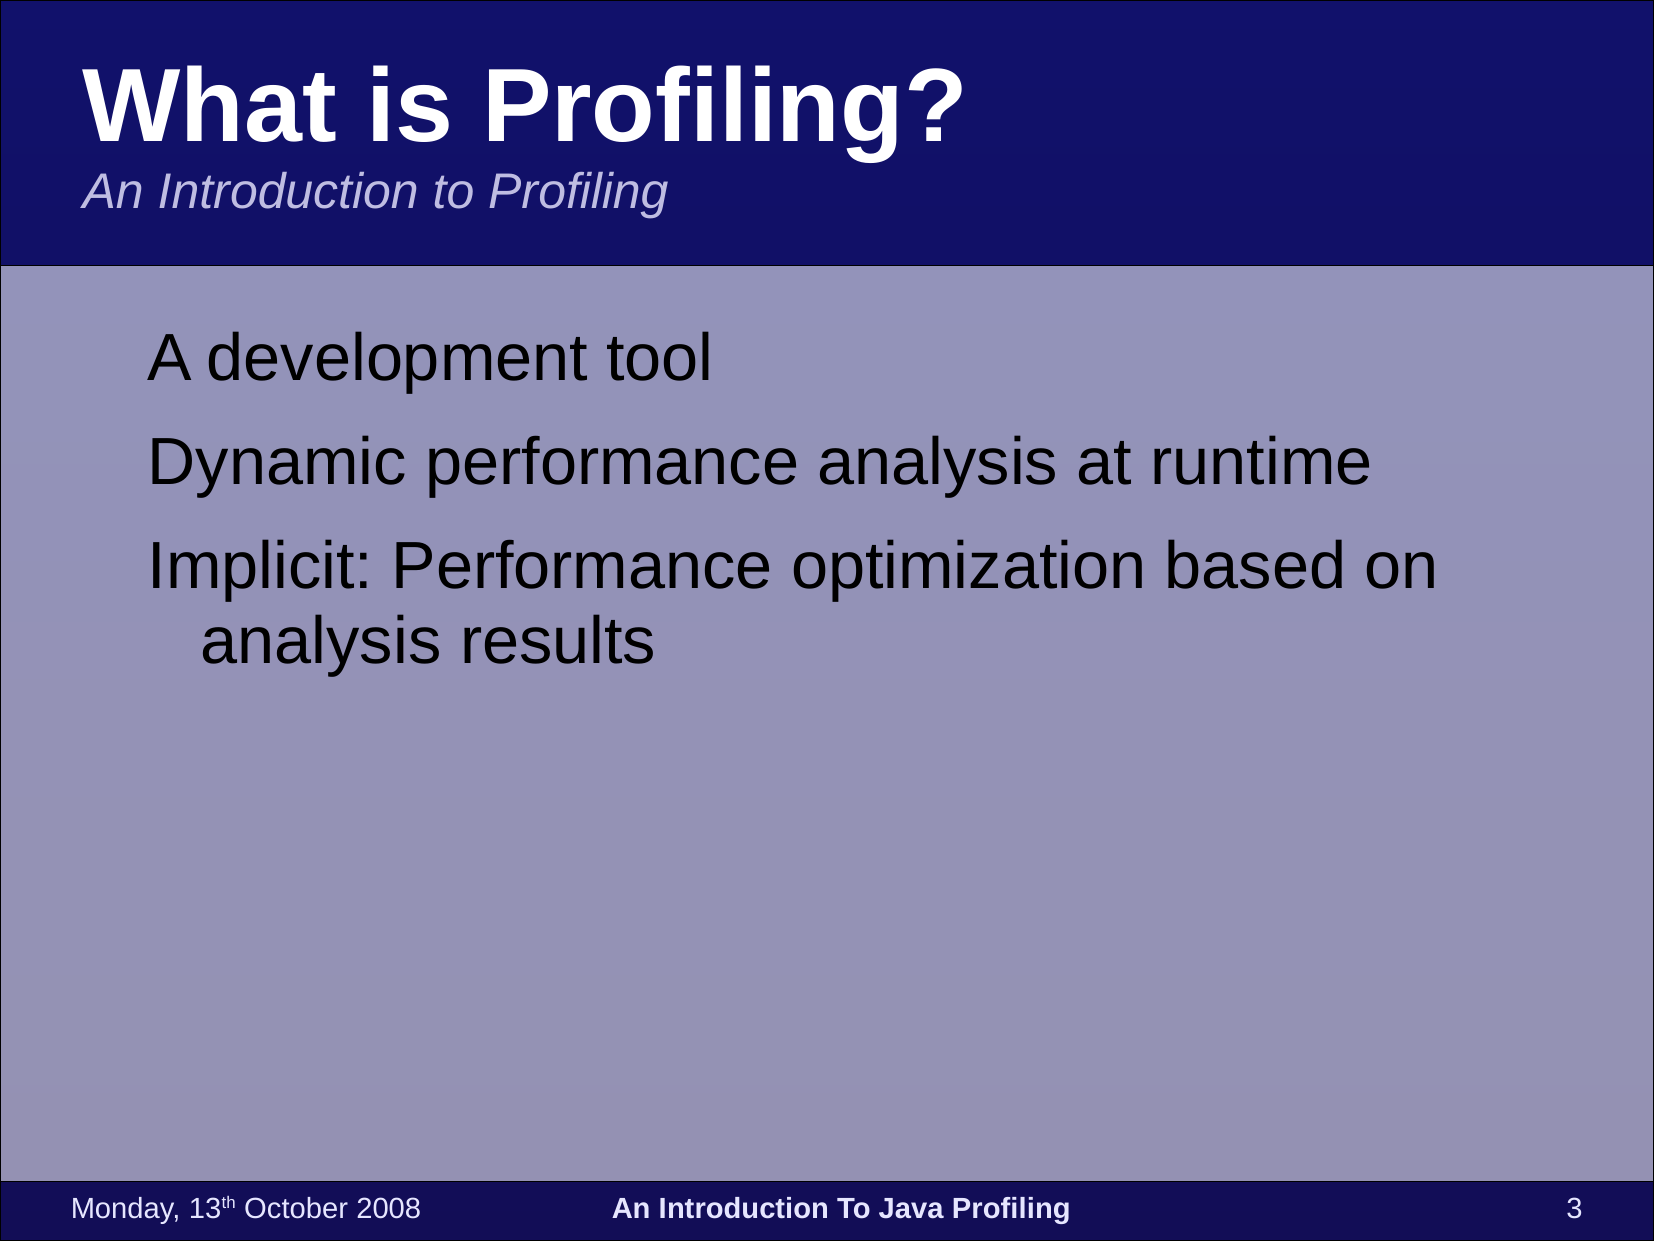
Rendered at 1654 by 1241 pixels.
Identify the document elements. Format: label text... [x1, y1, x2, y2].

list A development tool Dynamic performance analysis at runtime Implicit: Performance optimization based on analysis results [129, 319, 1619, 1139]
title What is Profiling? An Introduction to Profiling [82, 0, 1571, 266]
